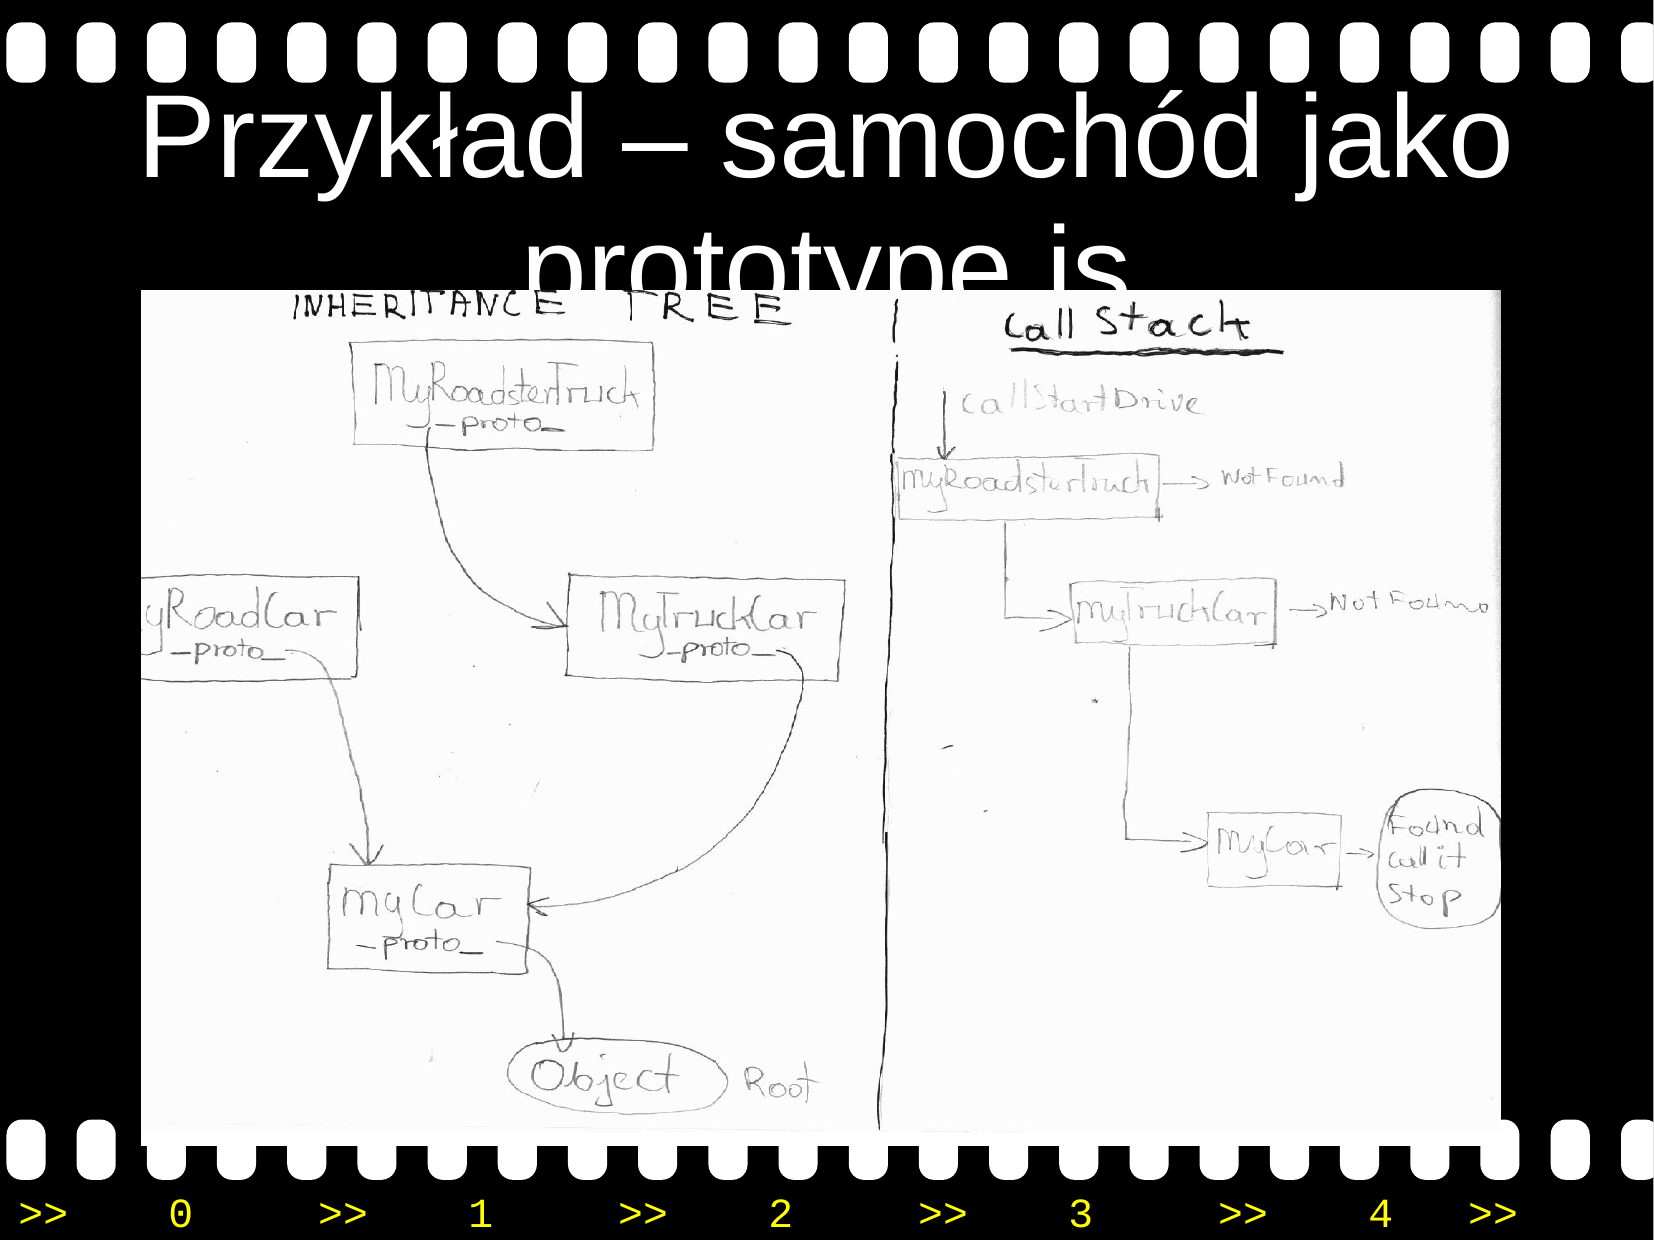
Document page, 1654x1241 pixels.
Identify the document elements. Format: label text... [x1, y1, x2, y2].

title Przykład – samochód jako prototype.js [82, 70, 1571, 335]
picture [141, 290, 1501, 1146]
